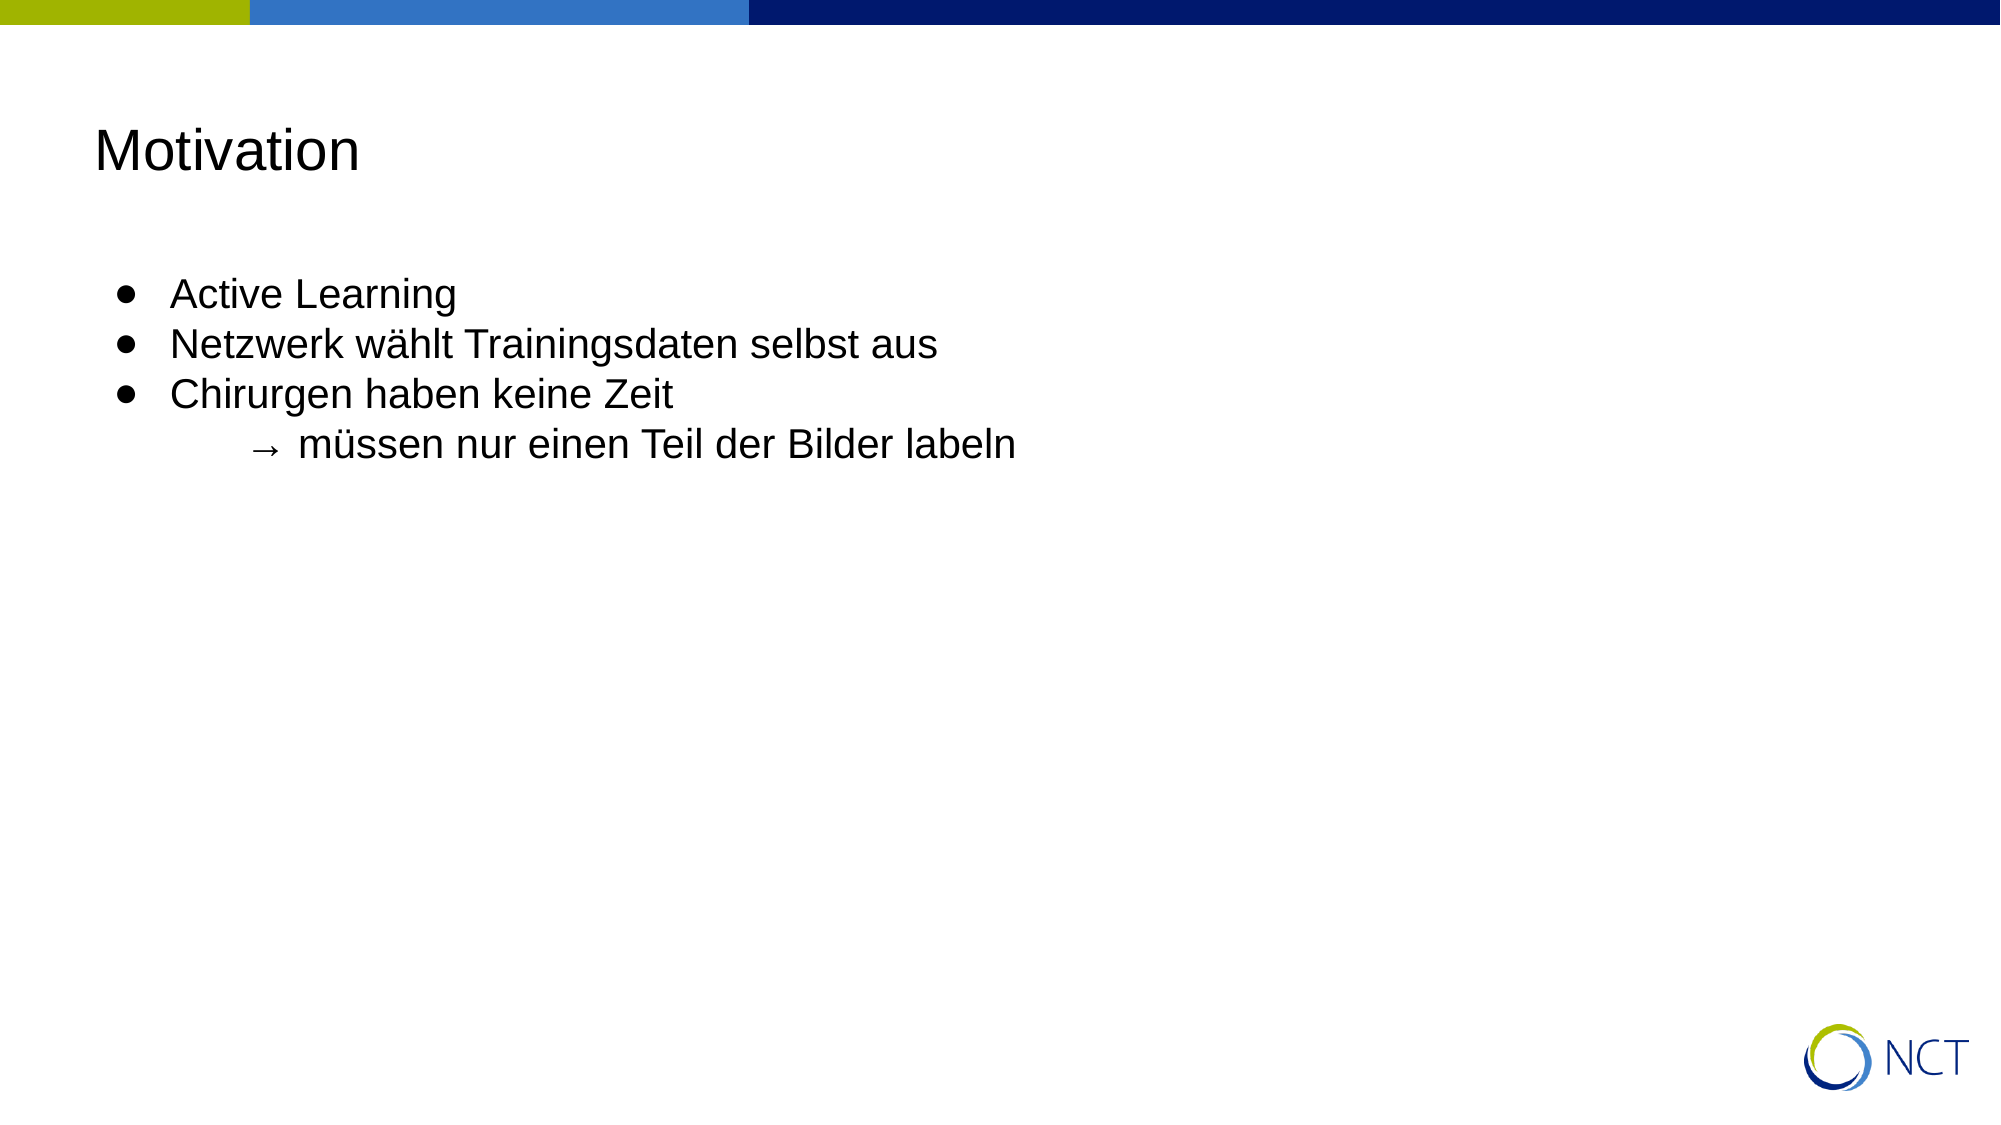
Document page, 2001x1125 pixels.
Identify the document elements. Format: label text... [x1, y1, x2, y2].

list Active Learning Netzwerk wählt Trainingsdaten selbst aus Chirurgen haben keine Zeit → müssen nur einen Teil der Bilder labeln [94, 266, 1886, 1006]
title Motivation [94, 112, 1886, 266]
picture [1804, 1024, 1969, 1091]
